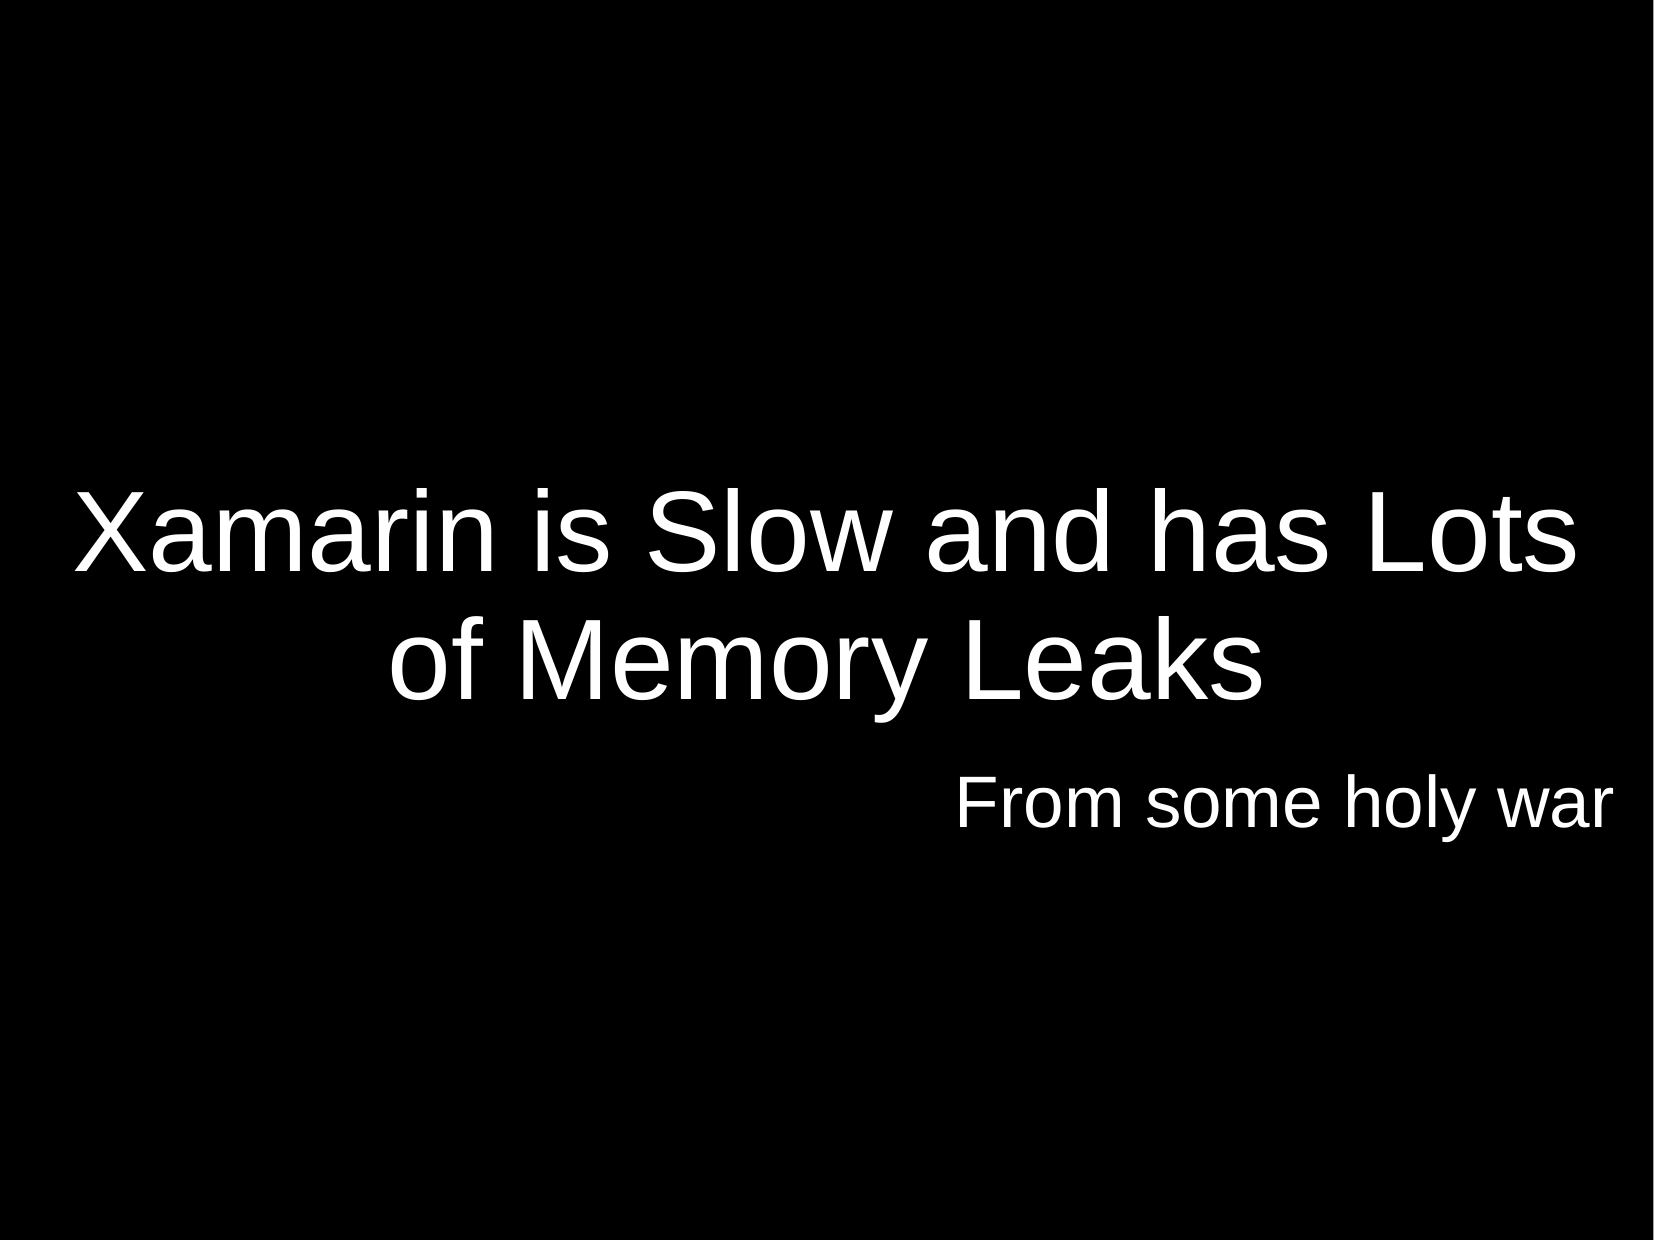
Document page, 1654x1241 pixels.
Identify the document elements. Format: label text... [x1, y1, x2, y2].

text_box From some holy war [377, 754, 1630, 851]
text_box Xamarin is Slow and has Lots of Memory Leaks [0, 460, 1654, 732]
